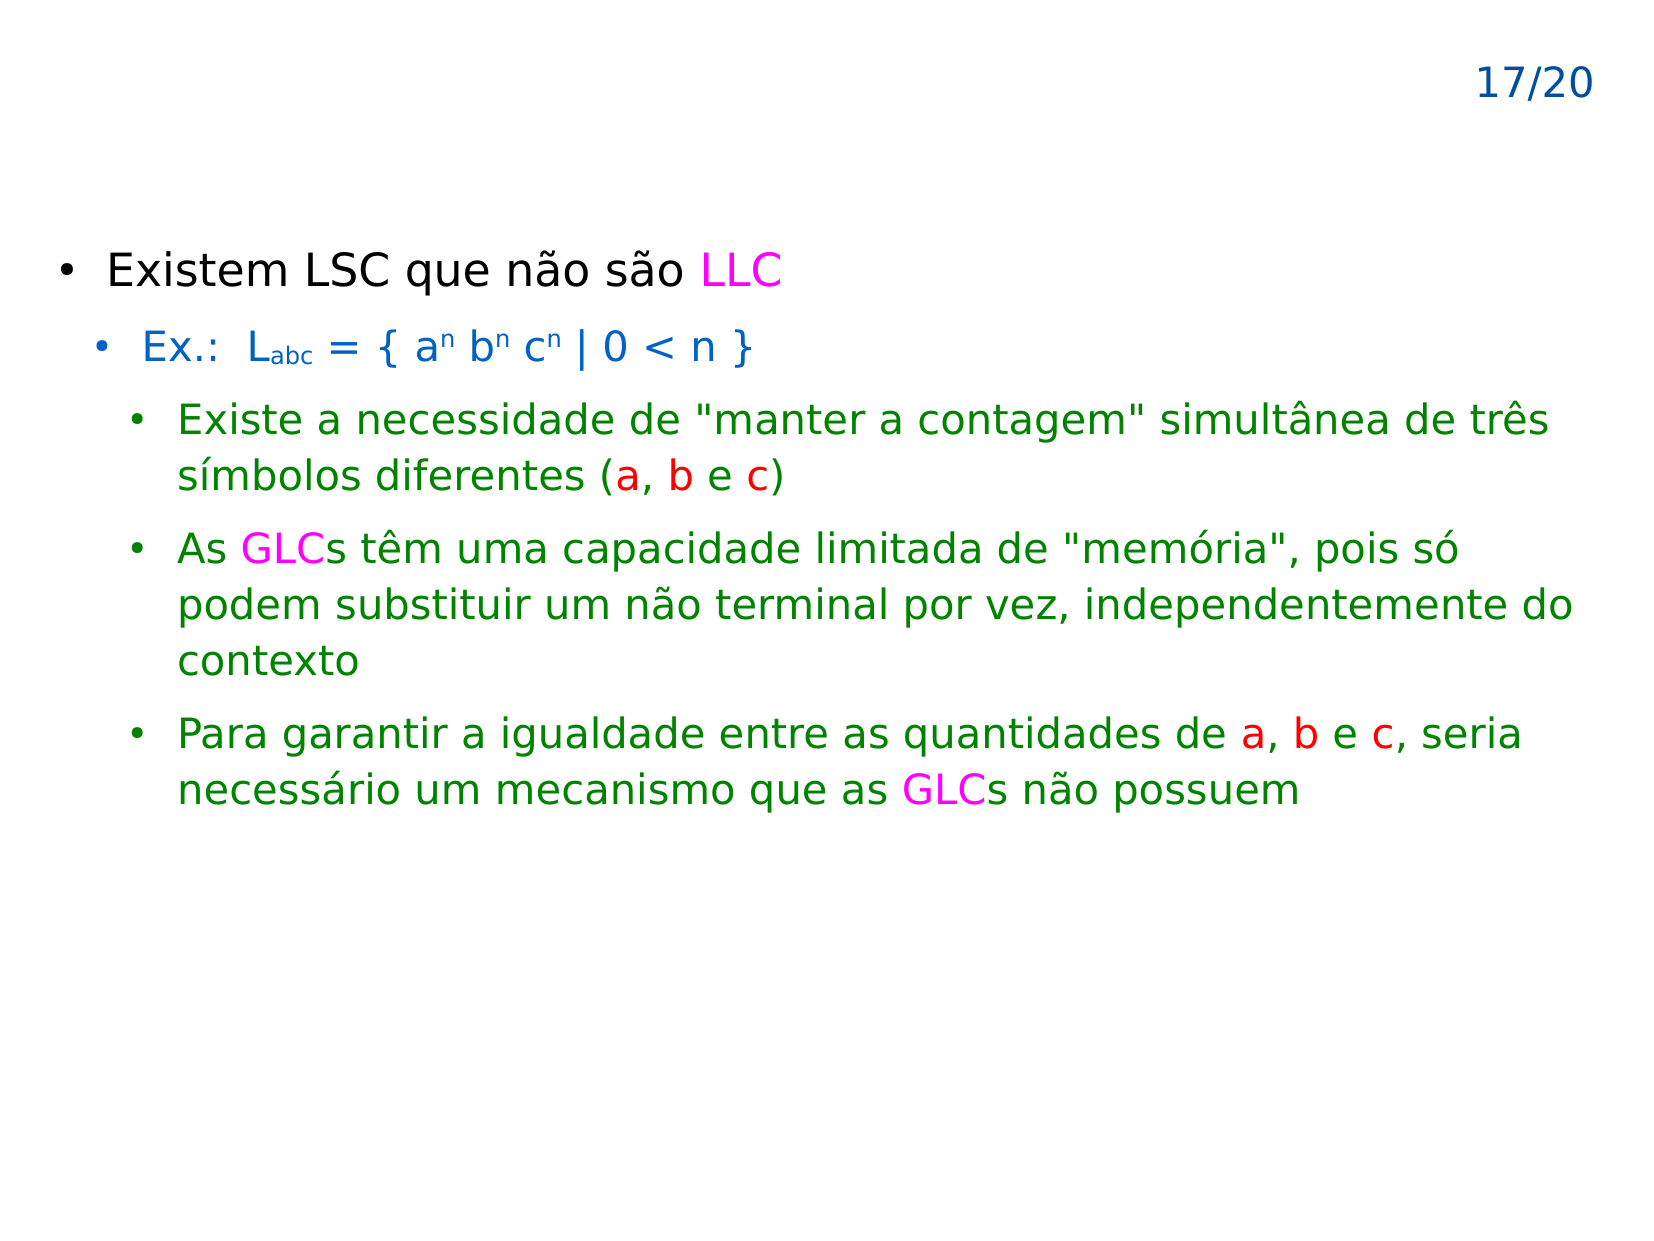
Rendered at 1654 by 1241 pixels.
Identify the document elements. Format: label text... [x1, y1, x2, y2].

list Existem LSC que não são LLC Ex.: Labc = { an bn cn | 0 < n } Existe a necessidade de "manter a contagem" simultânea de três símbolos diferentes (a, b e c) As GLCs têm uma capacidade limitada de "memória", pois só podem substituir um não terminal por vez, independentemente do contexto Para garantir a igualdade entre as quantidades de a, b e c, seria necessário um mecanismo que as GLCs não possuem [59, 236, 1595, 1211]
